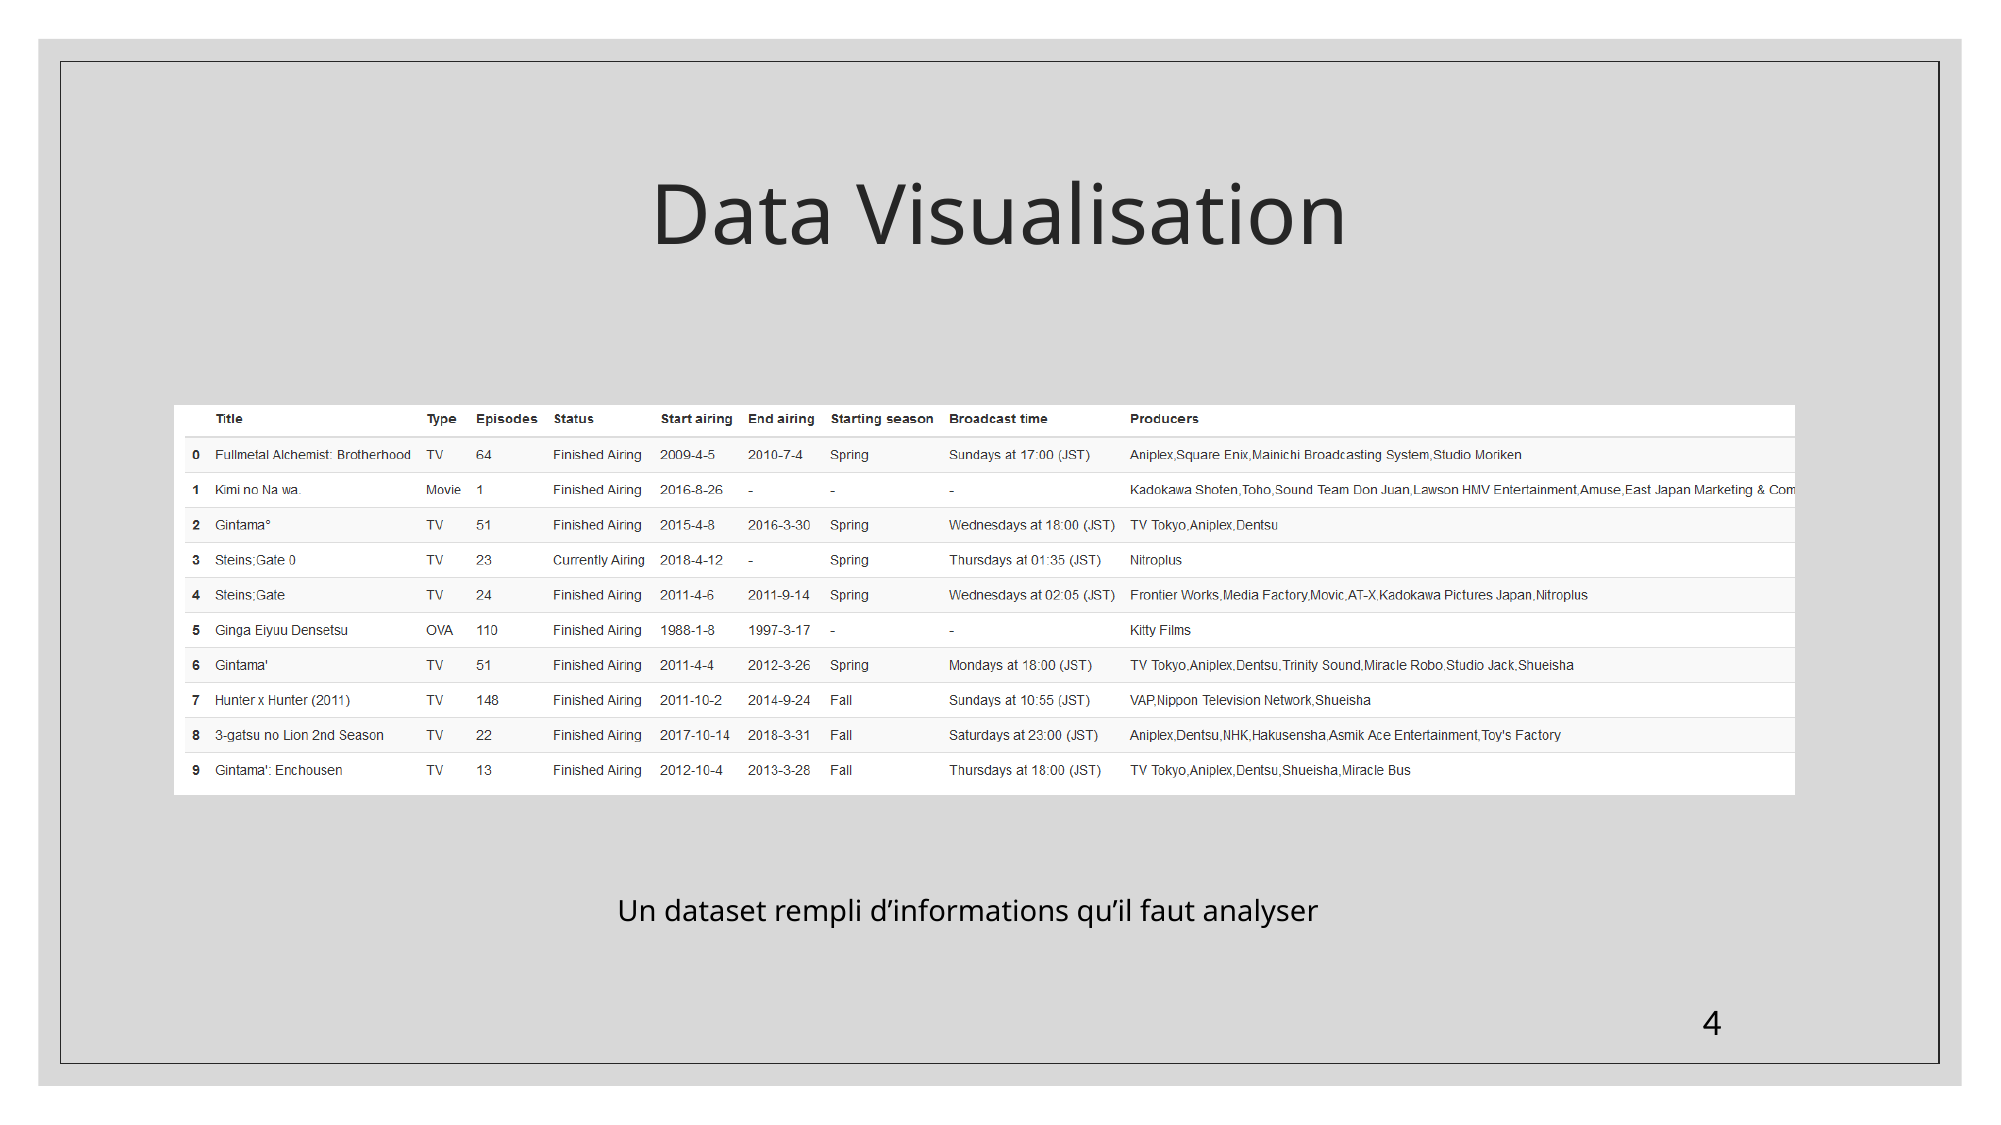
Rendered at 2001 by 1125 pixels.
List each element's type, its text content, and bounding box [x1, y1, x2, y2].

picture [174, 405, 1795, 795]
text_box 5 [1687, 990, 1825, 1051]
text_box Un dataset rempli d’informations qu’il faut analyser [602, 884, 1367, 936]
title Data Visualisation [174, 105, 1825, 331]
